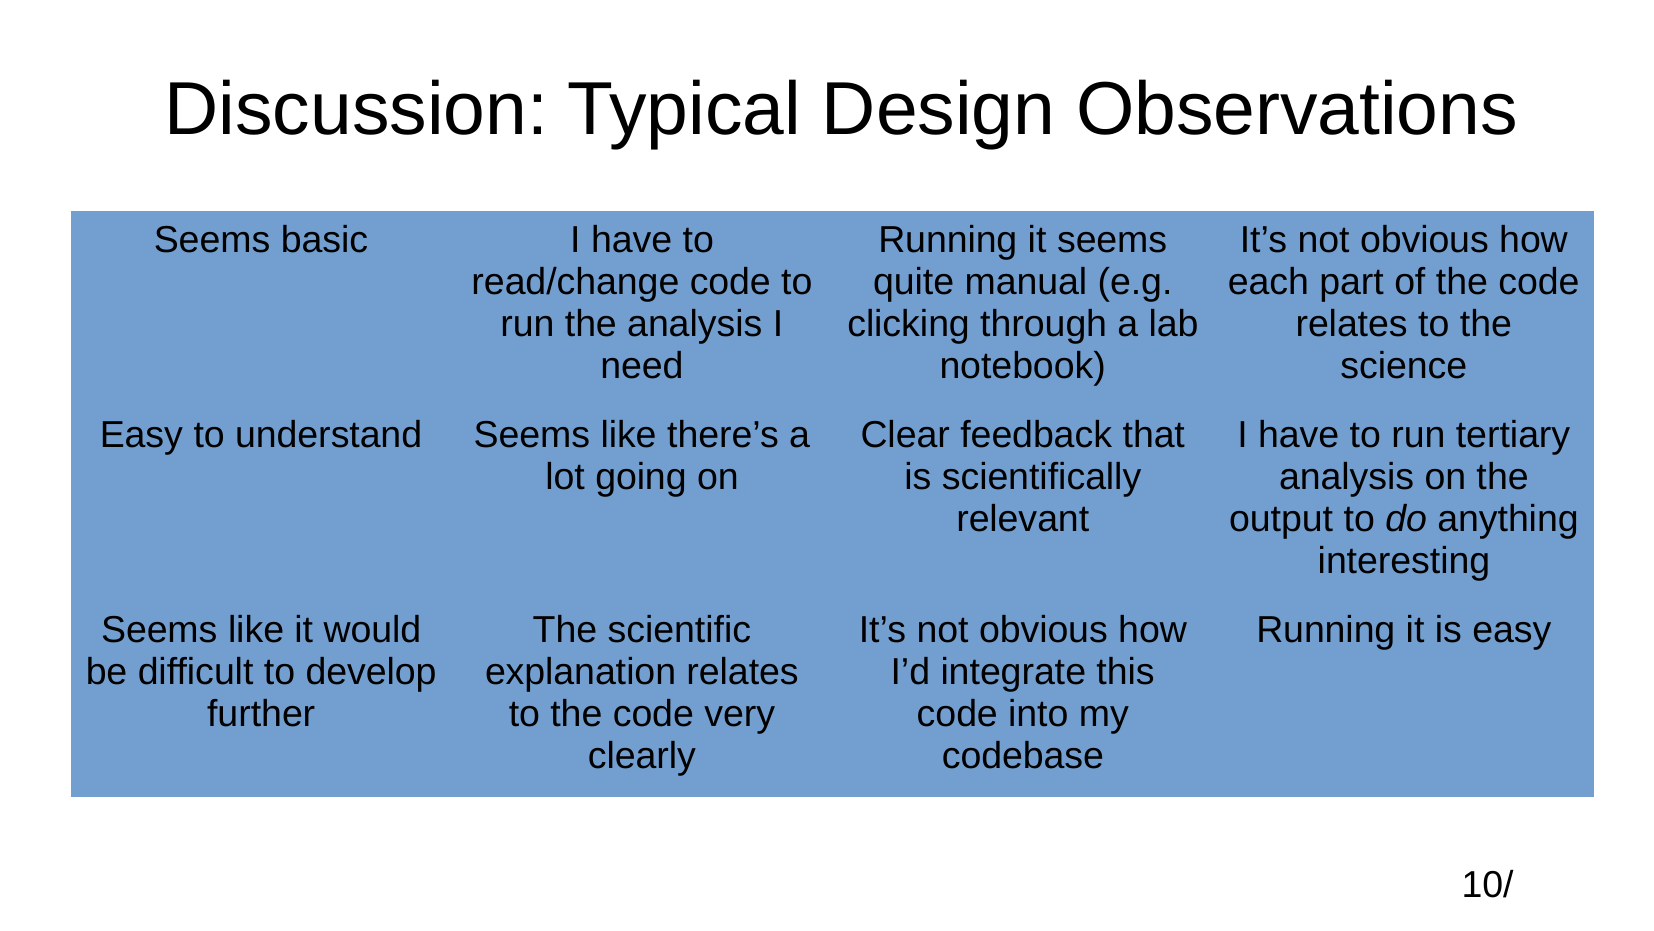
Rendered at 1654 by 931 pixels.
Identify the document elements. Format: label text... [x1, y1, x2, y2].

table_cell Seems like there’s a lot going on [452, 406, 832, 602]
table_header I have to read/change code to run the analysis I need [452, 211, 832, 406]
table_cell It’s not obvious how I’d integrate this code into my codebase [832, 602, 1213, 797]
table_cell Seems like it would be difficult to develop further [71, 602, 452, 797]
table_cell Clear feedback that is scientifically relevant [832, 406, 1213, 602]
table_cell I have to run tertiary analysis on the output to do anything interesting [1213, 406, 1594, 602]
text_box / [1446, 856, 1625, 931]
table_header It’s not obvious how each part of the code relates to the science [1213, 211, 1594, 406]
table_header Seems basic [71, 211, 452, 406]
table_cell Running it is easy [1213, 602, 1594, 797]
table_cell The scientific explanation relates to the code very clearly [452, 602, 832, 797]
title Discussion: Typical Design Observations [59, 32, 1625, 178]
table_header Running it seems quite manual (e.g. clicking through a lab notebook) [832, 211, 1213, 406]
table_cell Easy to understand [71, 406, 452, 602]
